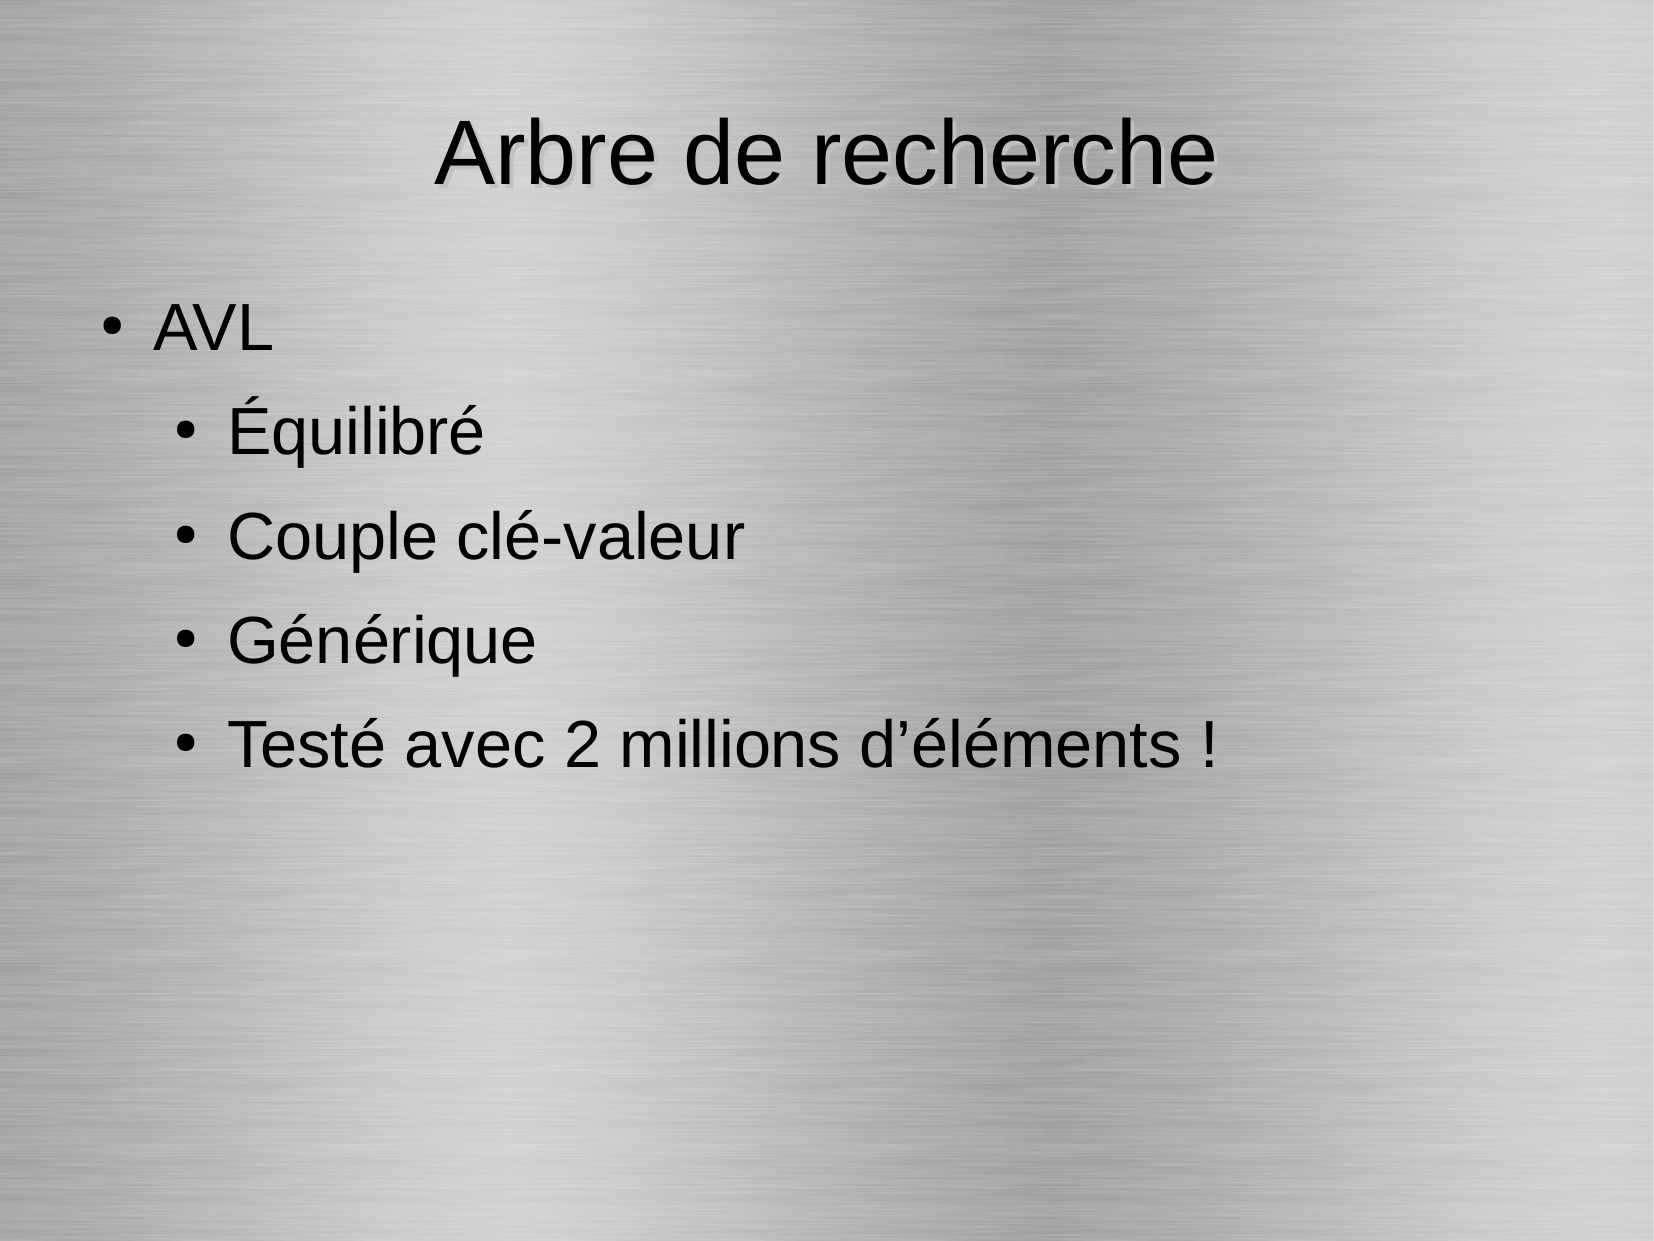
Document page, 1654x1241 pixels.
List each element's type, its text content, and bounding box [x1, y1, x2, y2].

list AVL Équilibré Couple clé-valeur Générique Testé avec 2 millions d’éléments ! [82, 290, 1571, 1010]
title Arbre de recherche [82, 49, 1571, 257]
picture [0, 0, 1654, 1241]
